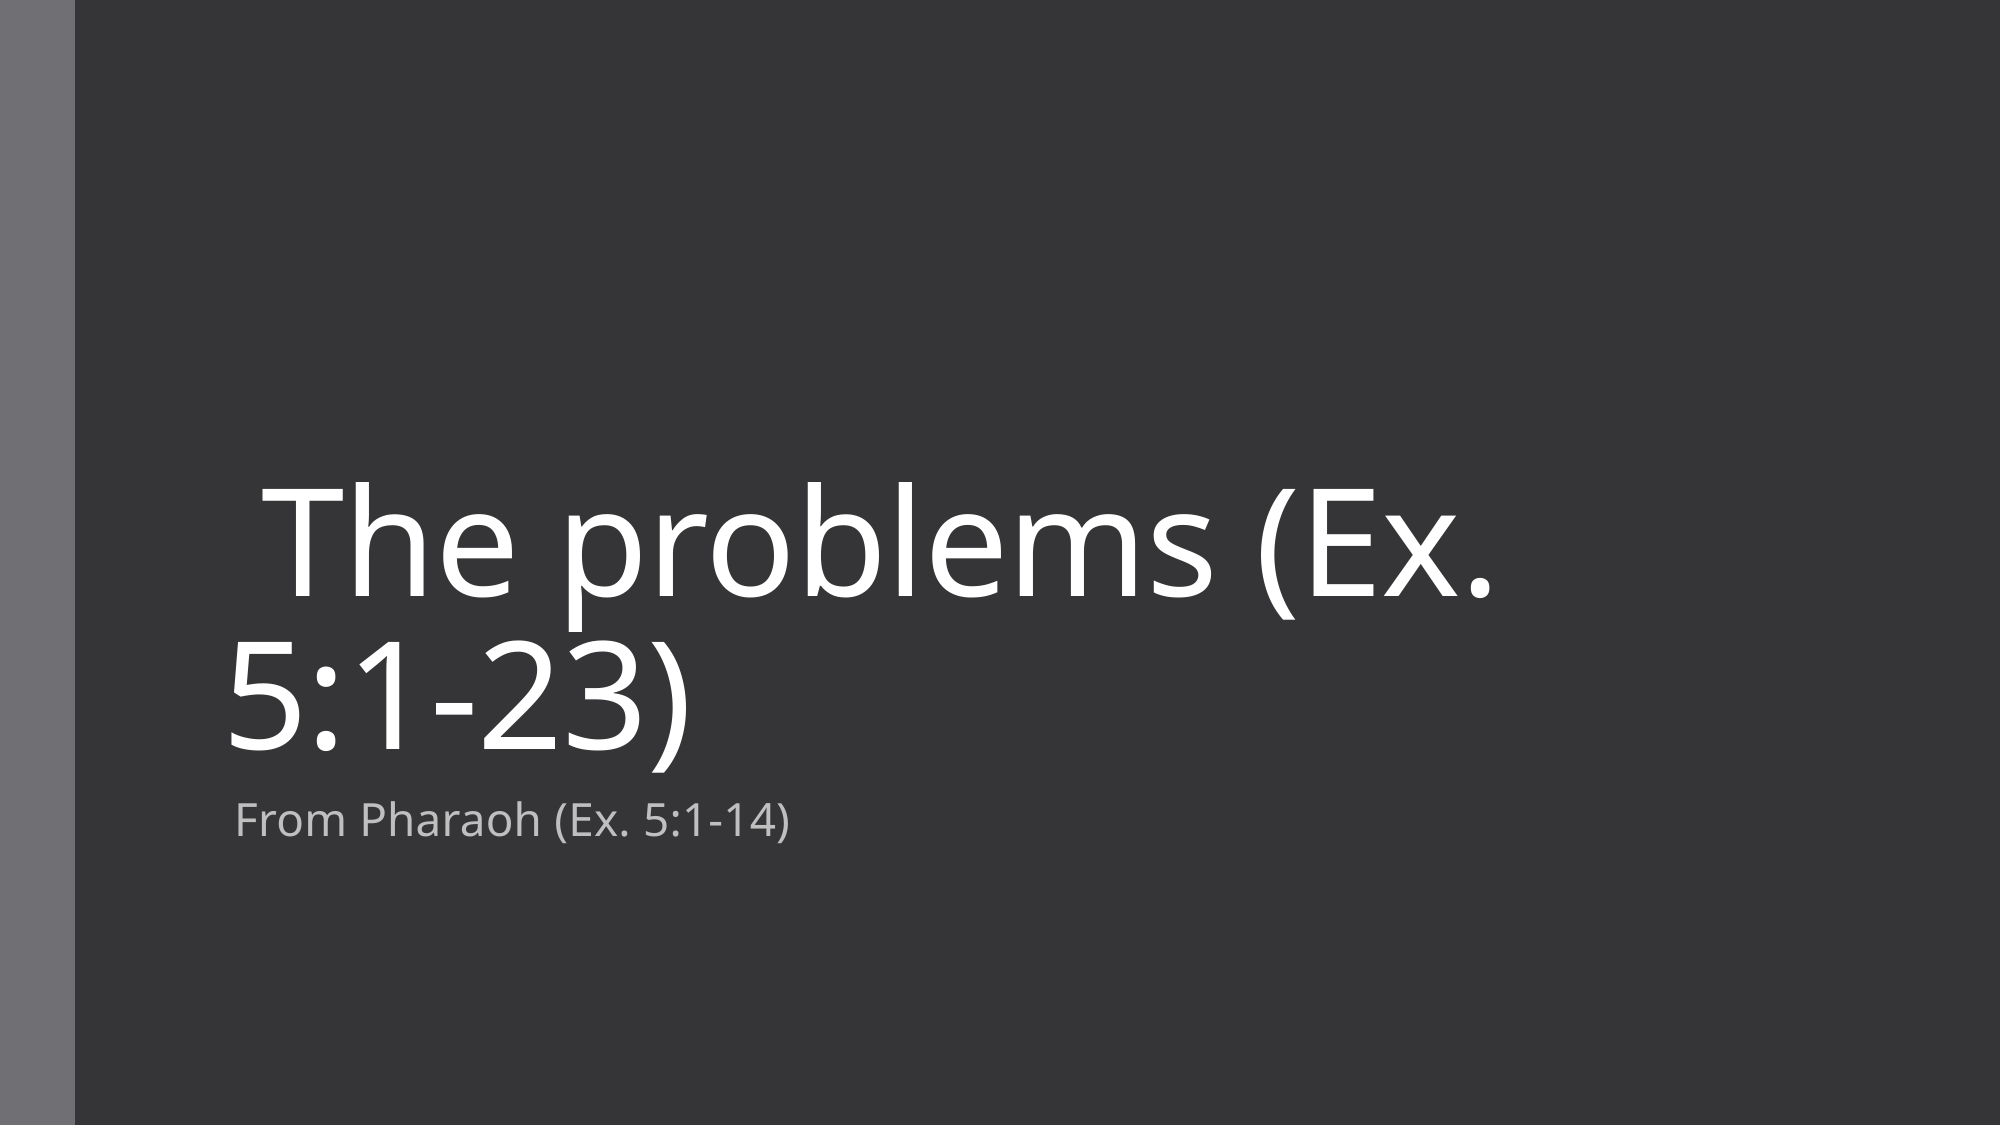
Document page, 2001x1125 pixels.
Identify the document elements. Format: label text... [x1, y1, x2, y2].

title The problems (Ex. 5:1-23) [206, 124, 1752, 787]
subtitle From Pharaoh (Ex. 5:1-14) [206, 787, 1752, 1066]
